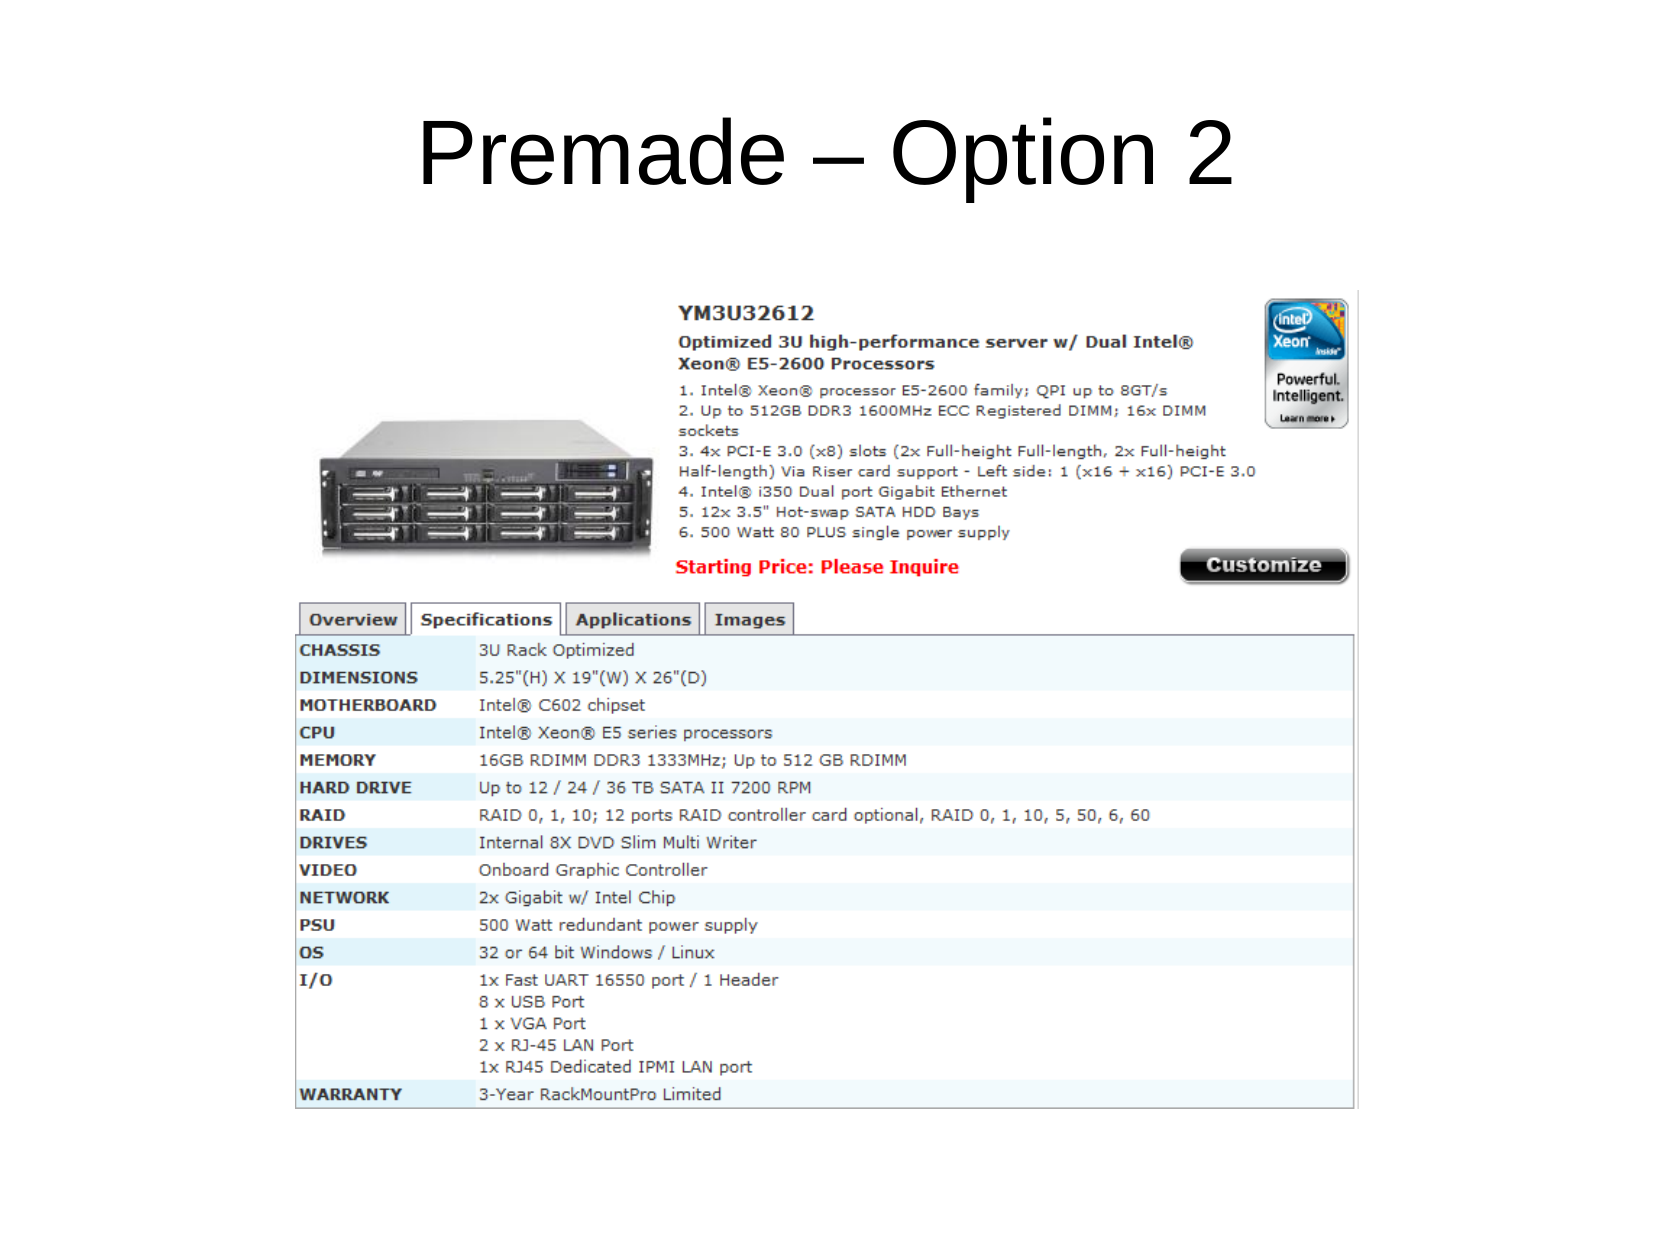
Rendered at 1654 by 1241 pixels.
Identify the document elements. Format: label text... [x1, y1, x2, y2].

title Premade – Option 2 [82, 49, 1571, 257]
picture [295, 290, 1359, 1109]
